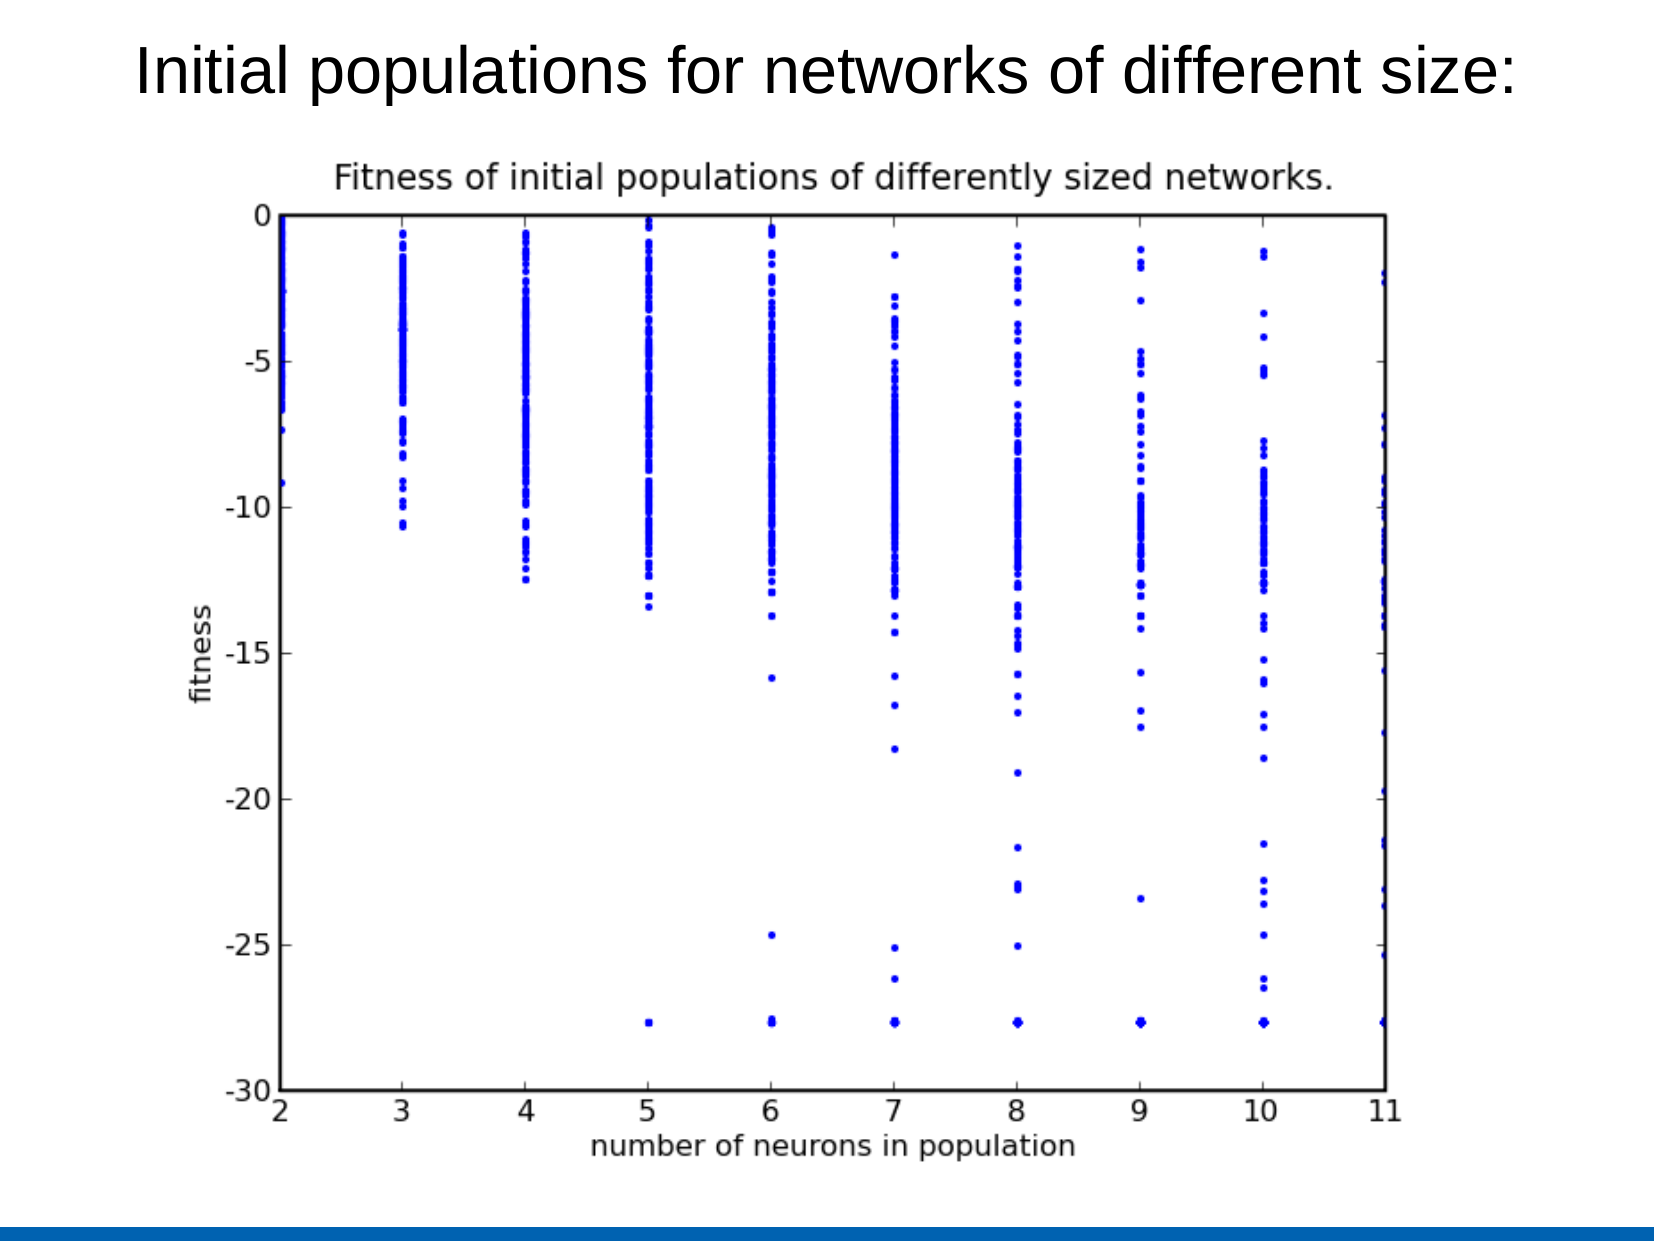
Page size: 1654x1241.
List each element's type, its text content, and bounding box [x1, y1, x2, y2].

title Initial populations for networks of different size: [121, 0, 1533, 175]
picture [102, 106, 1528, 1201]
